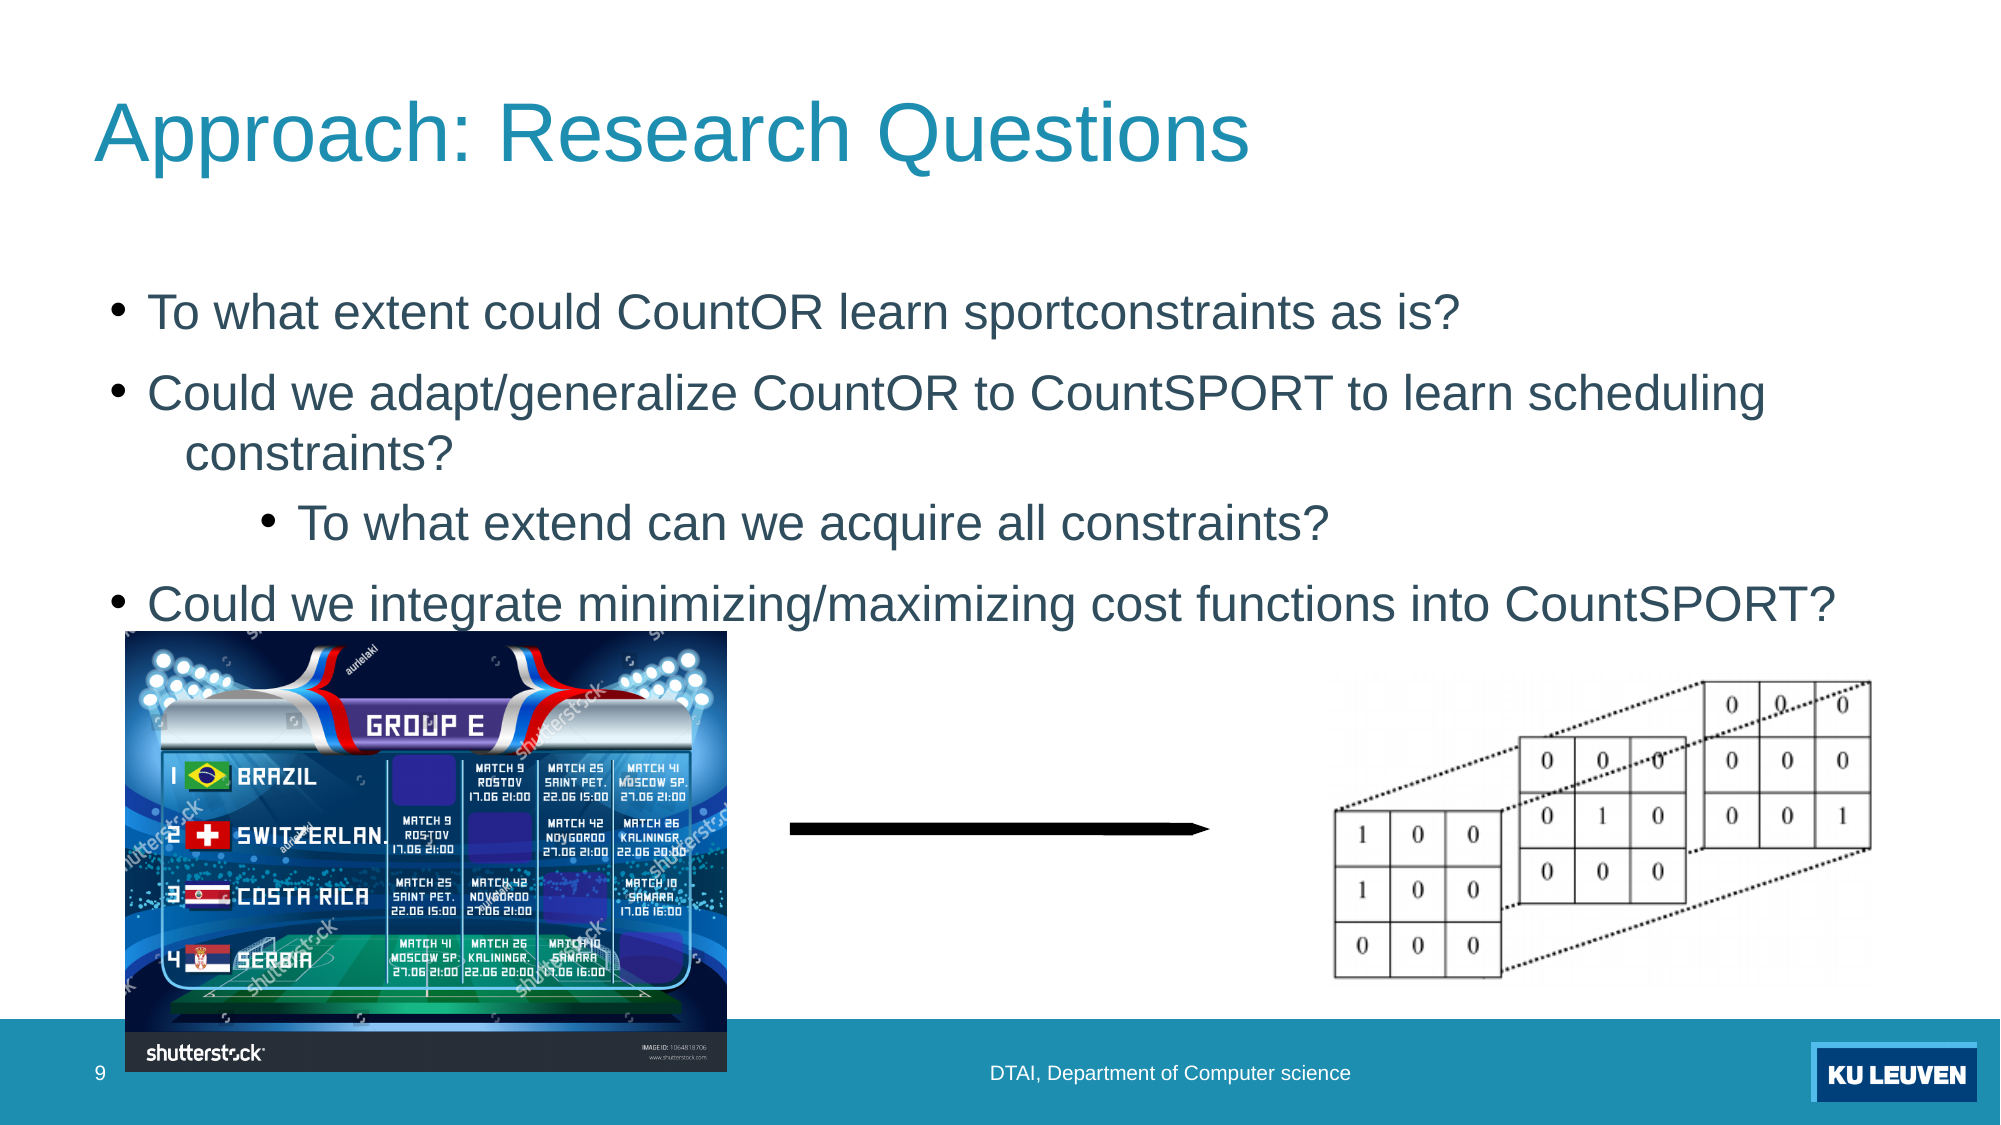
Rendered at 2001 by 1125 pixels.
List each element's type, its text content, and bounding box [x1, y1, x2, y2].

text_box <number> [94, 1018, 201, 1125]
text_box DTAI, Department of Computer science [989, 1018, 1809, 1125]
title Approach: Research Questions [94, 33, 1906, 223]
picture [125, 631, 727, 1072]
list To what extent could CountOR learn sportconstraints as is? Could we adapt/generalize CountOR to CountSPORT to learn scheduling constraints? To what extend can we acquire all constraints? Could we integrate minimizing/maximizing cost functions into CountSPORT? [94, 271, 1906, 1004]
picture [1811, 1042, 1977, 1102]
picture [1327, 672, 1875, 986]
